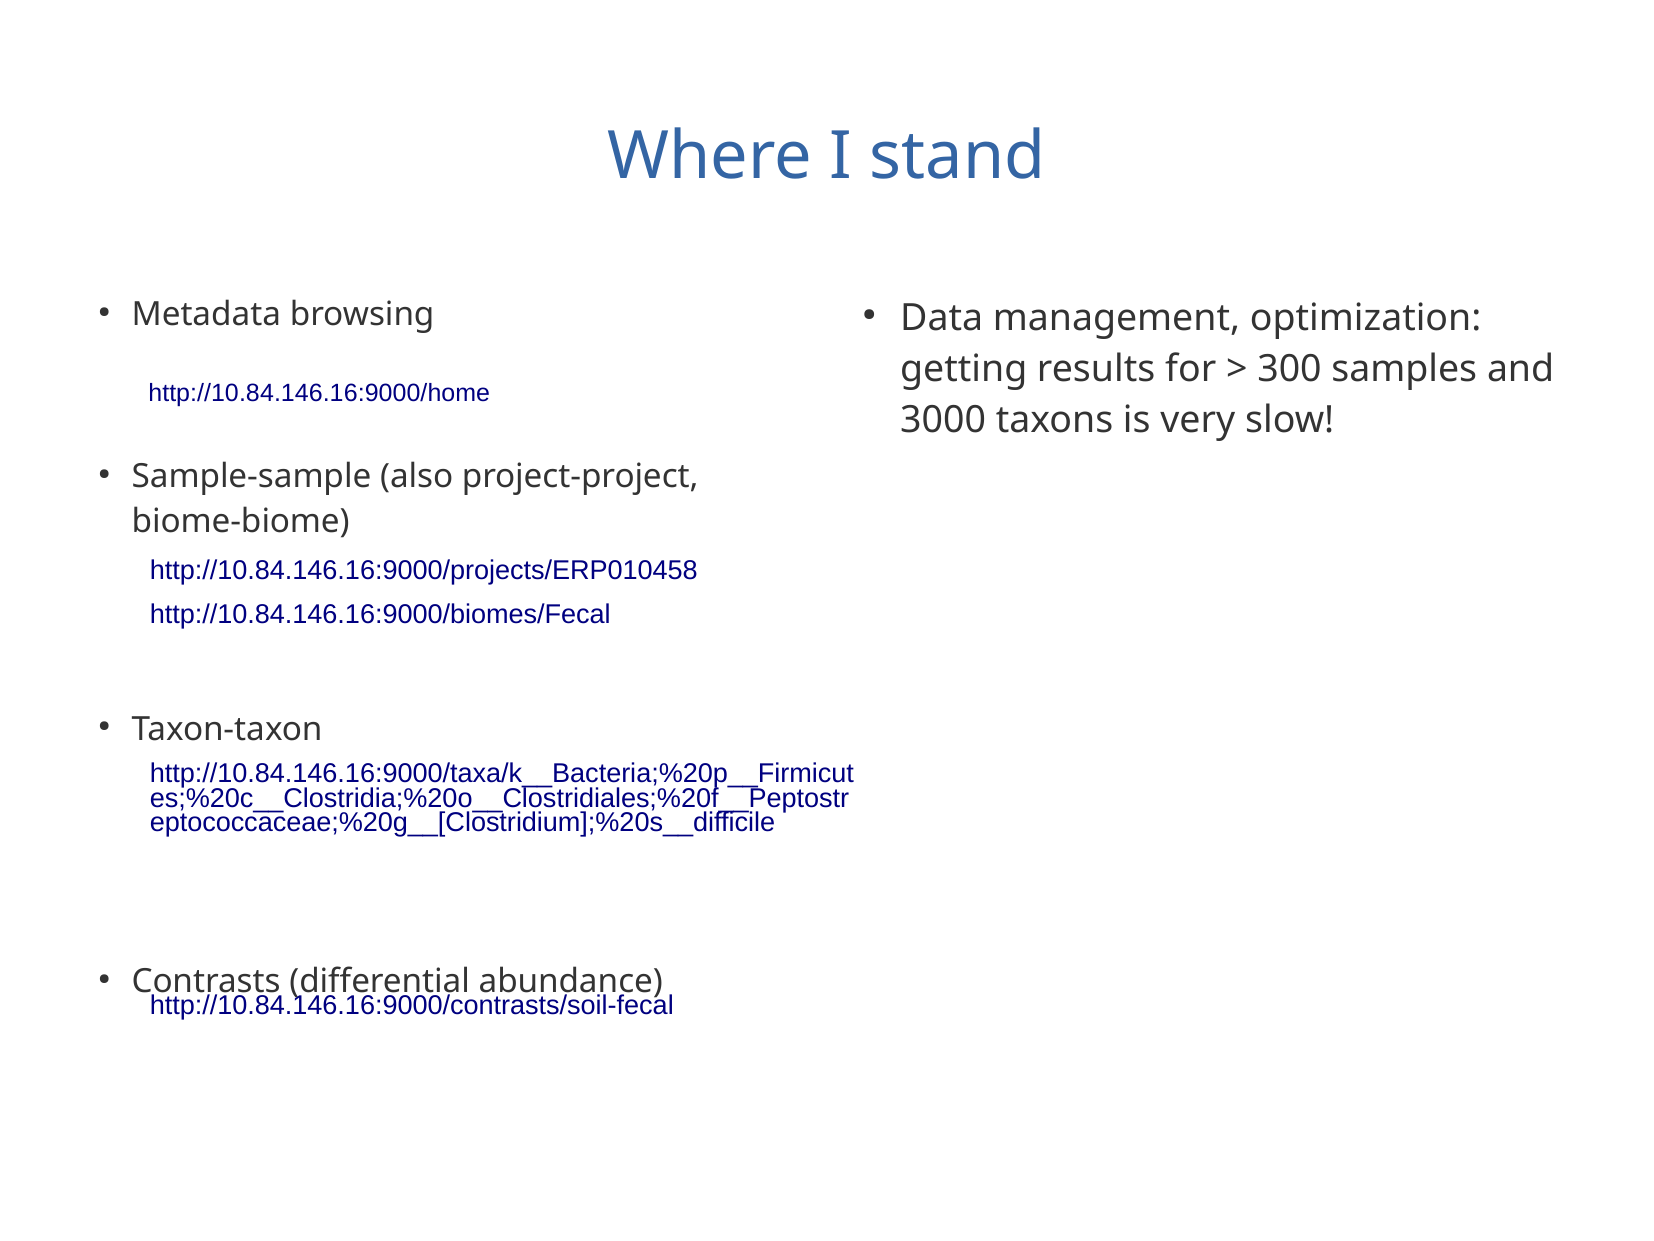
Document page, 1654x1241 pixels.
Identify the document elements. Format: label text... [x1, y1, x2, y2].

text_box http://10.84.146.16:9000/contrasts/soil-fecal [135, 982, 892, 1036]
list Metadata browsing Sample-sample (also project-project, biome-biome) Taxon-taxon Contrasts (differential abundance) [82, 290, 809, 1010]
text_box http://10.84.146.16:9000/taxa/k__Bacteria;%20p__Firmicutes;%20c__Clostridia;%20o__Clostridiales;%20f__Peptostreptococcaceae;%20g__[Clostridium];%20s__difficile [135, 750, 872, 841]
text_box http://10.84.146.16:9000/biomes/Fecal [135, 592, 807, 645]
list Data management, optimization: getting results for > 300 samples and 3000 taxons is very slow! [844, 290, 1571, 634]
title Where I stand [82, 49, 1571, 257]
text_box http://10.84.146.16:9000/home [133, 360, 676, 413]
text_box http://10.84.146.16:9000/projects/ERP010458 [135, 547, 927, 601]
